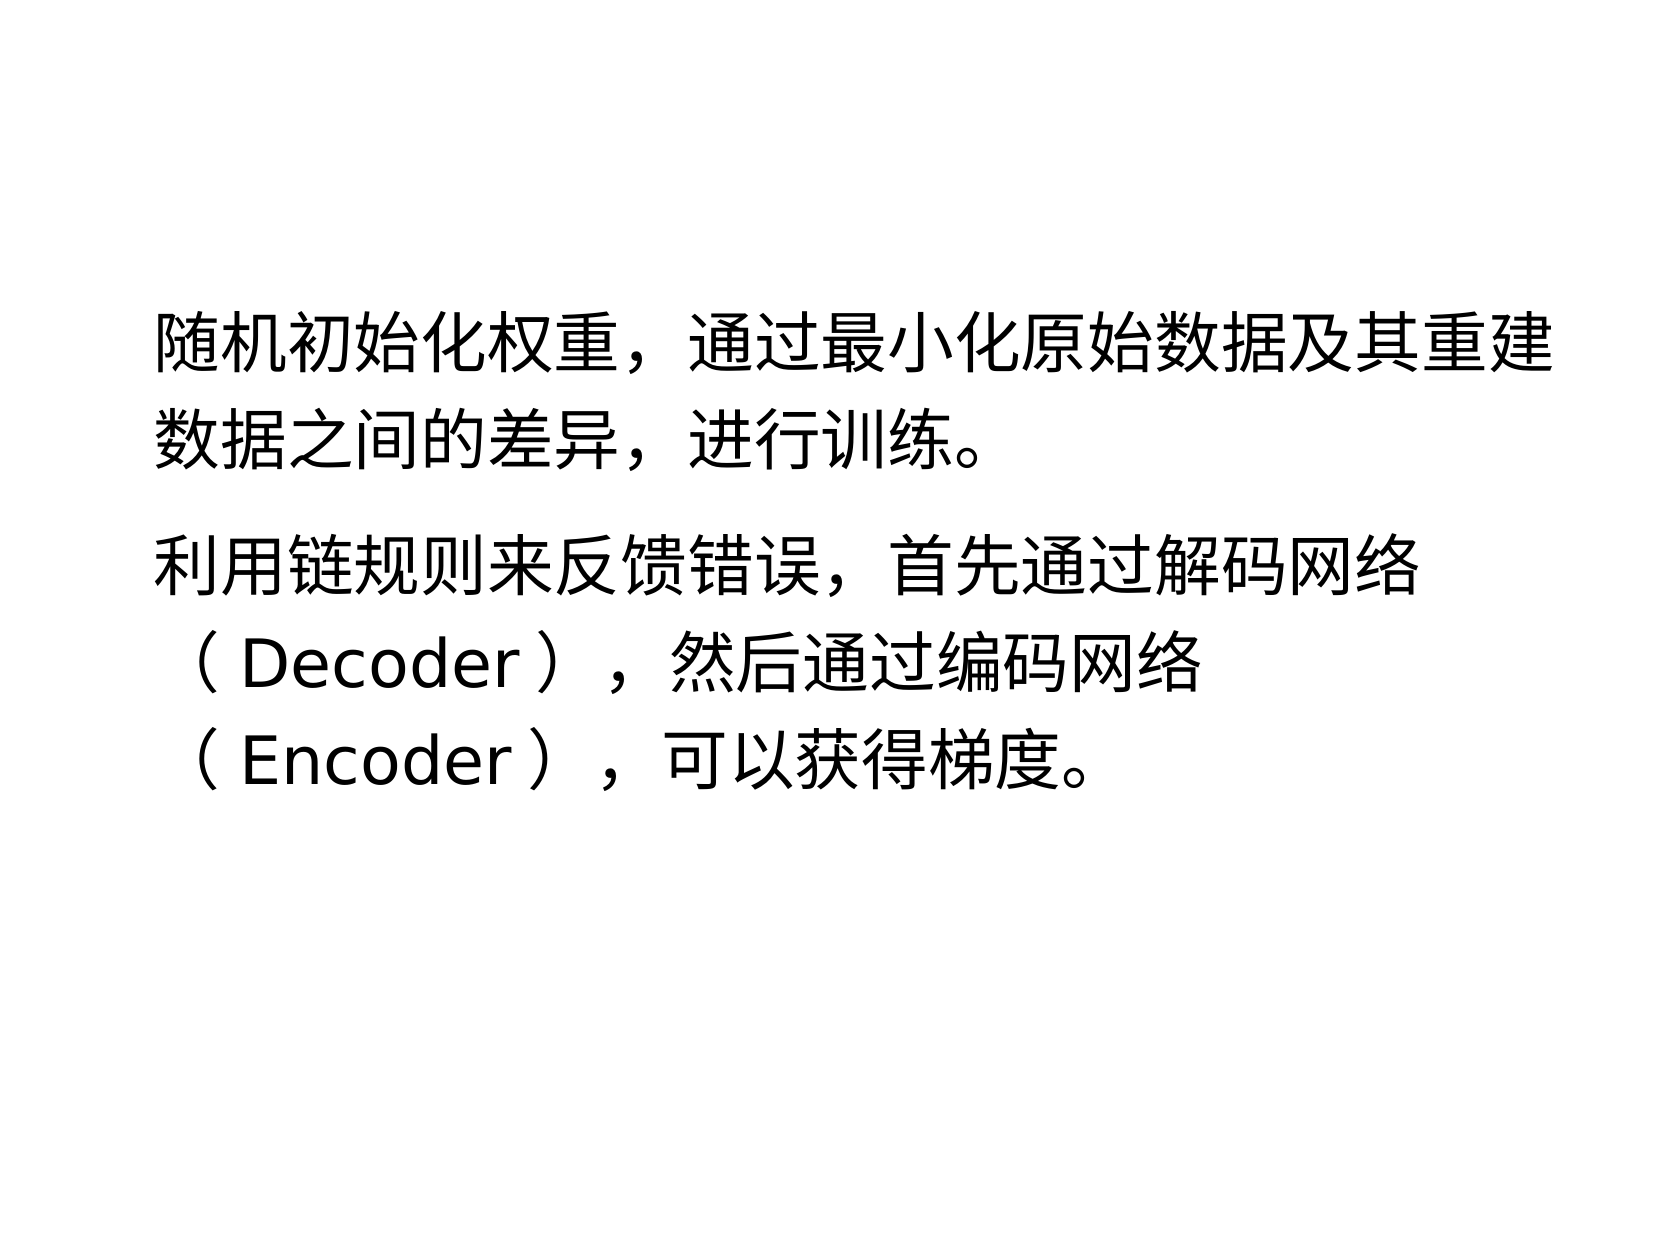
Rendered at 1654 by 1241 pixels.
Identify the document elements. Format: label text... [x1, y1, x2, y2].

list 随机初始化权重，通过最小化原始数据及其重建数据之间的差异，进行训练。 利用链规则来反馈错误，首先通过解码网络（Decoder），然后通过编码网络（Encoder），可以获得梯度。 [82, 290, 1571, 1010]
